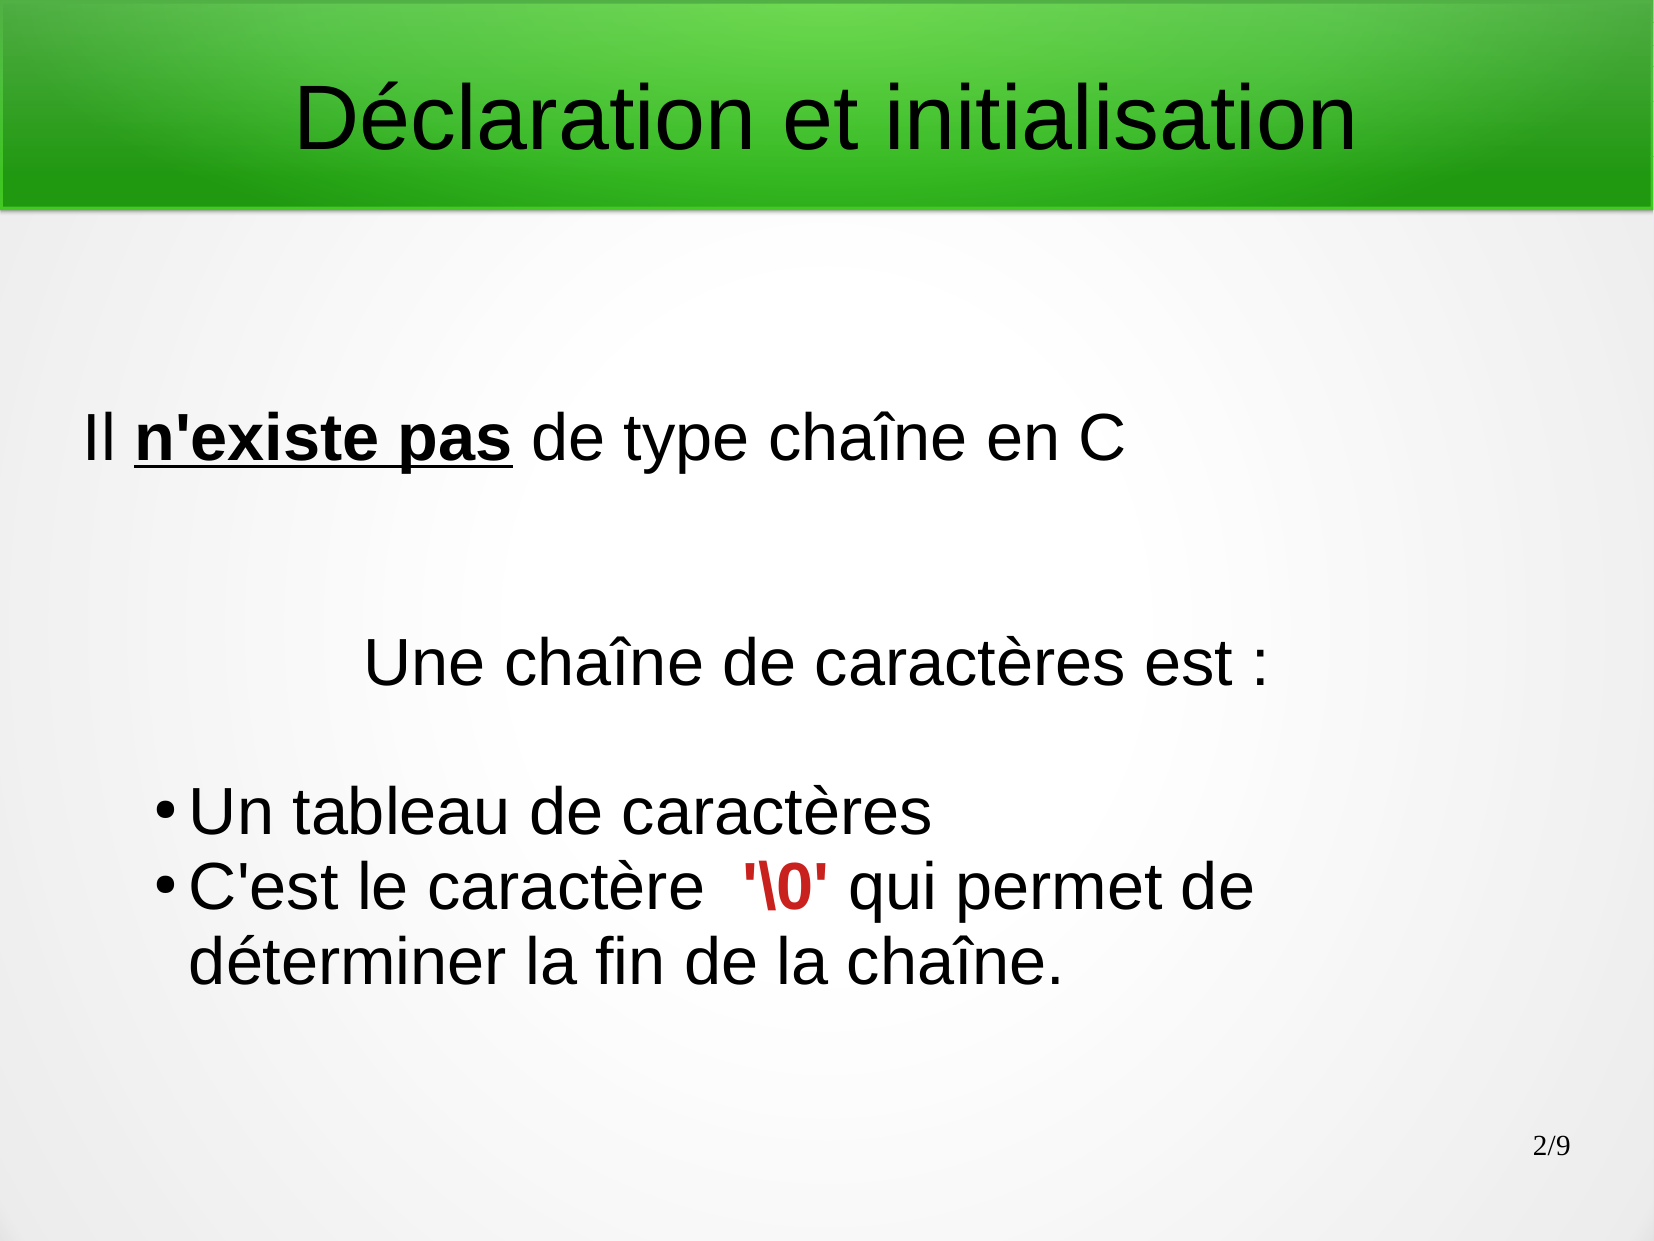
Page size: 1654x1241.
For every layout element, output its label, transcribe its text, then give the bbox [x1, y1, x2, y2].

title Déclaration et initialisation [82, 47, 1571, 189]
subtitle Il n'existe pas de type chaîne en C Une chaîne de caractères est : Un tableau de caractères C'est le caractère '\0' qui permet de déterminer la fin de la chaîne. [82, 290, 1571, 1109]
